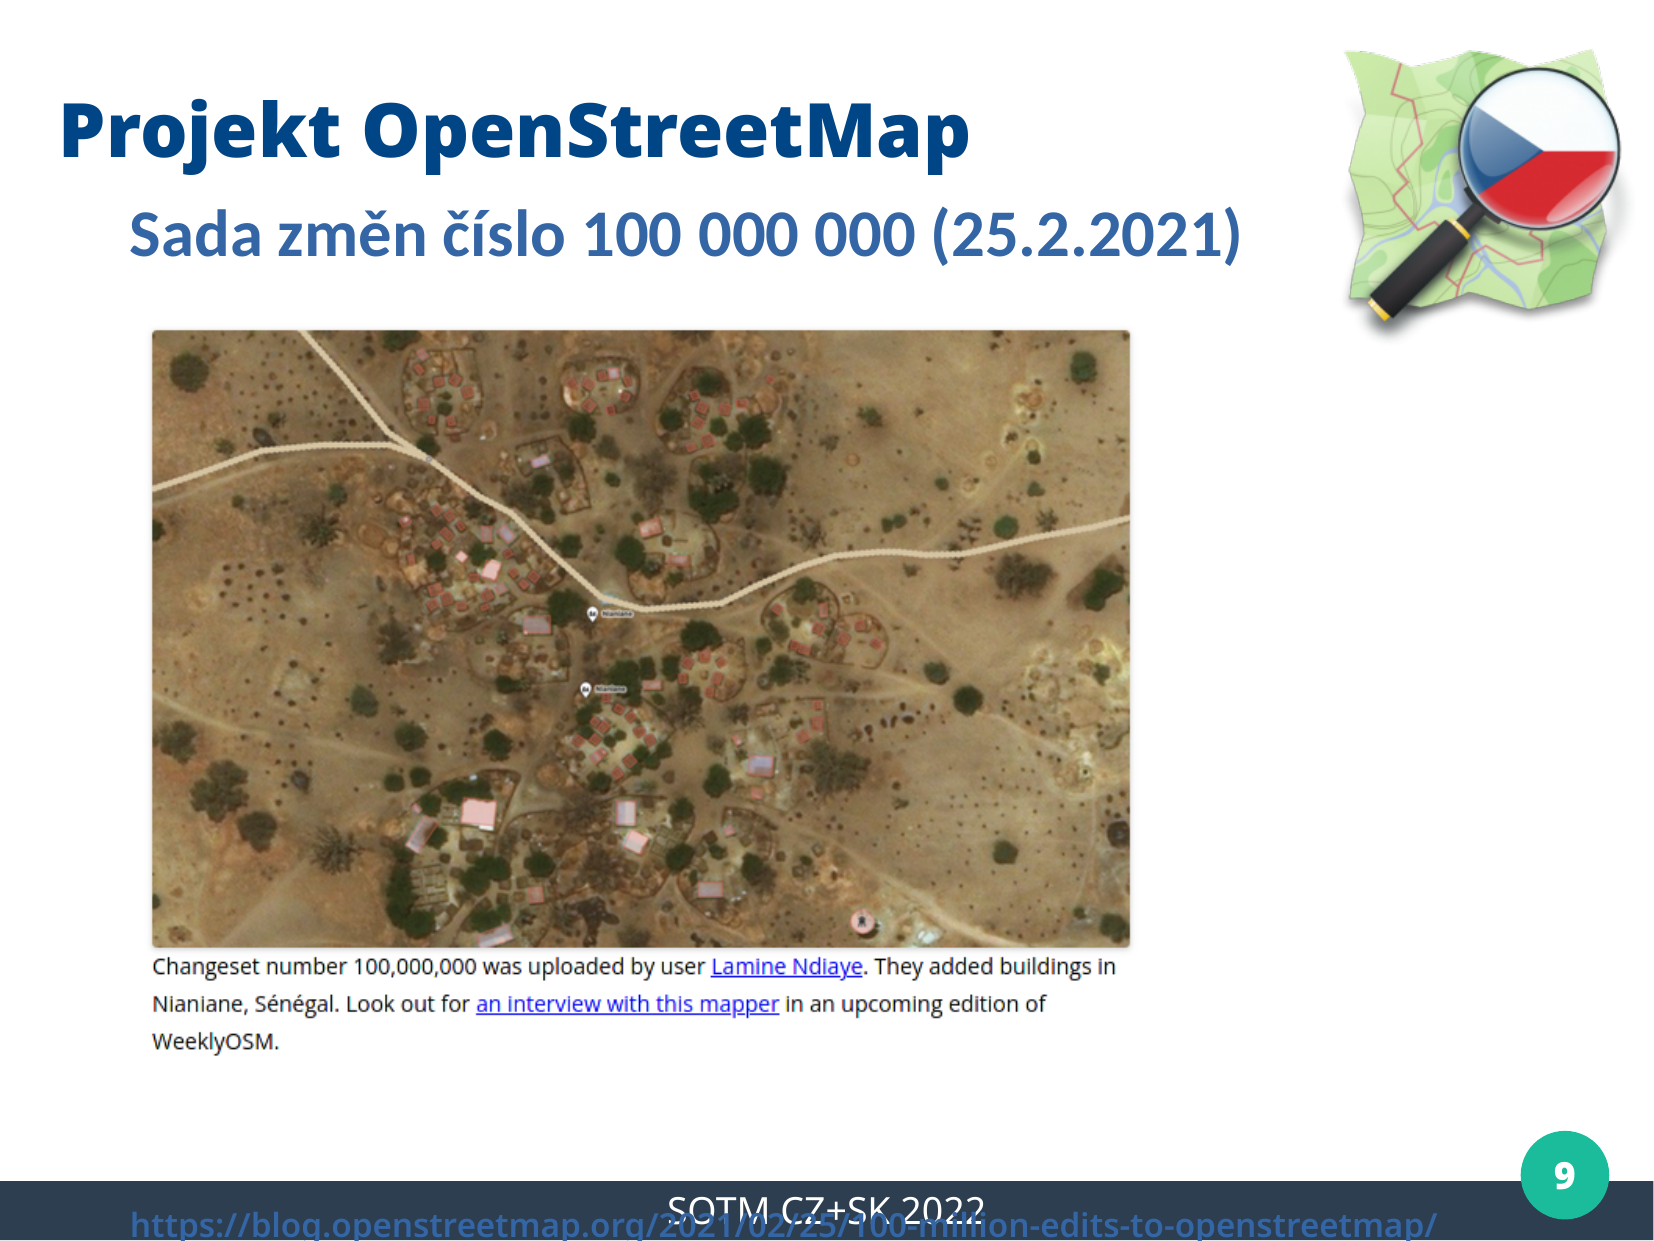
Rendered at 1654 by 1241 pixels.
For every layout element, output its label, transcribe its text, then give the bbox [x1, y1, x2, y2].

title Projekt OpenStreetMap [59, 49, 1347, 206]
list Sada změn číslo 100 000 000 (25.2.2021) https://blog.openstreetmap.org/2021/02/25/100-million-edits-to-openstreetmap/ [59, 206, 1595, 1152]
picture [1347, 49, 1635, 350]
picture [129, 307, 1149, 1059]
